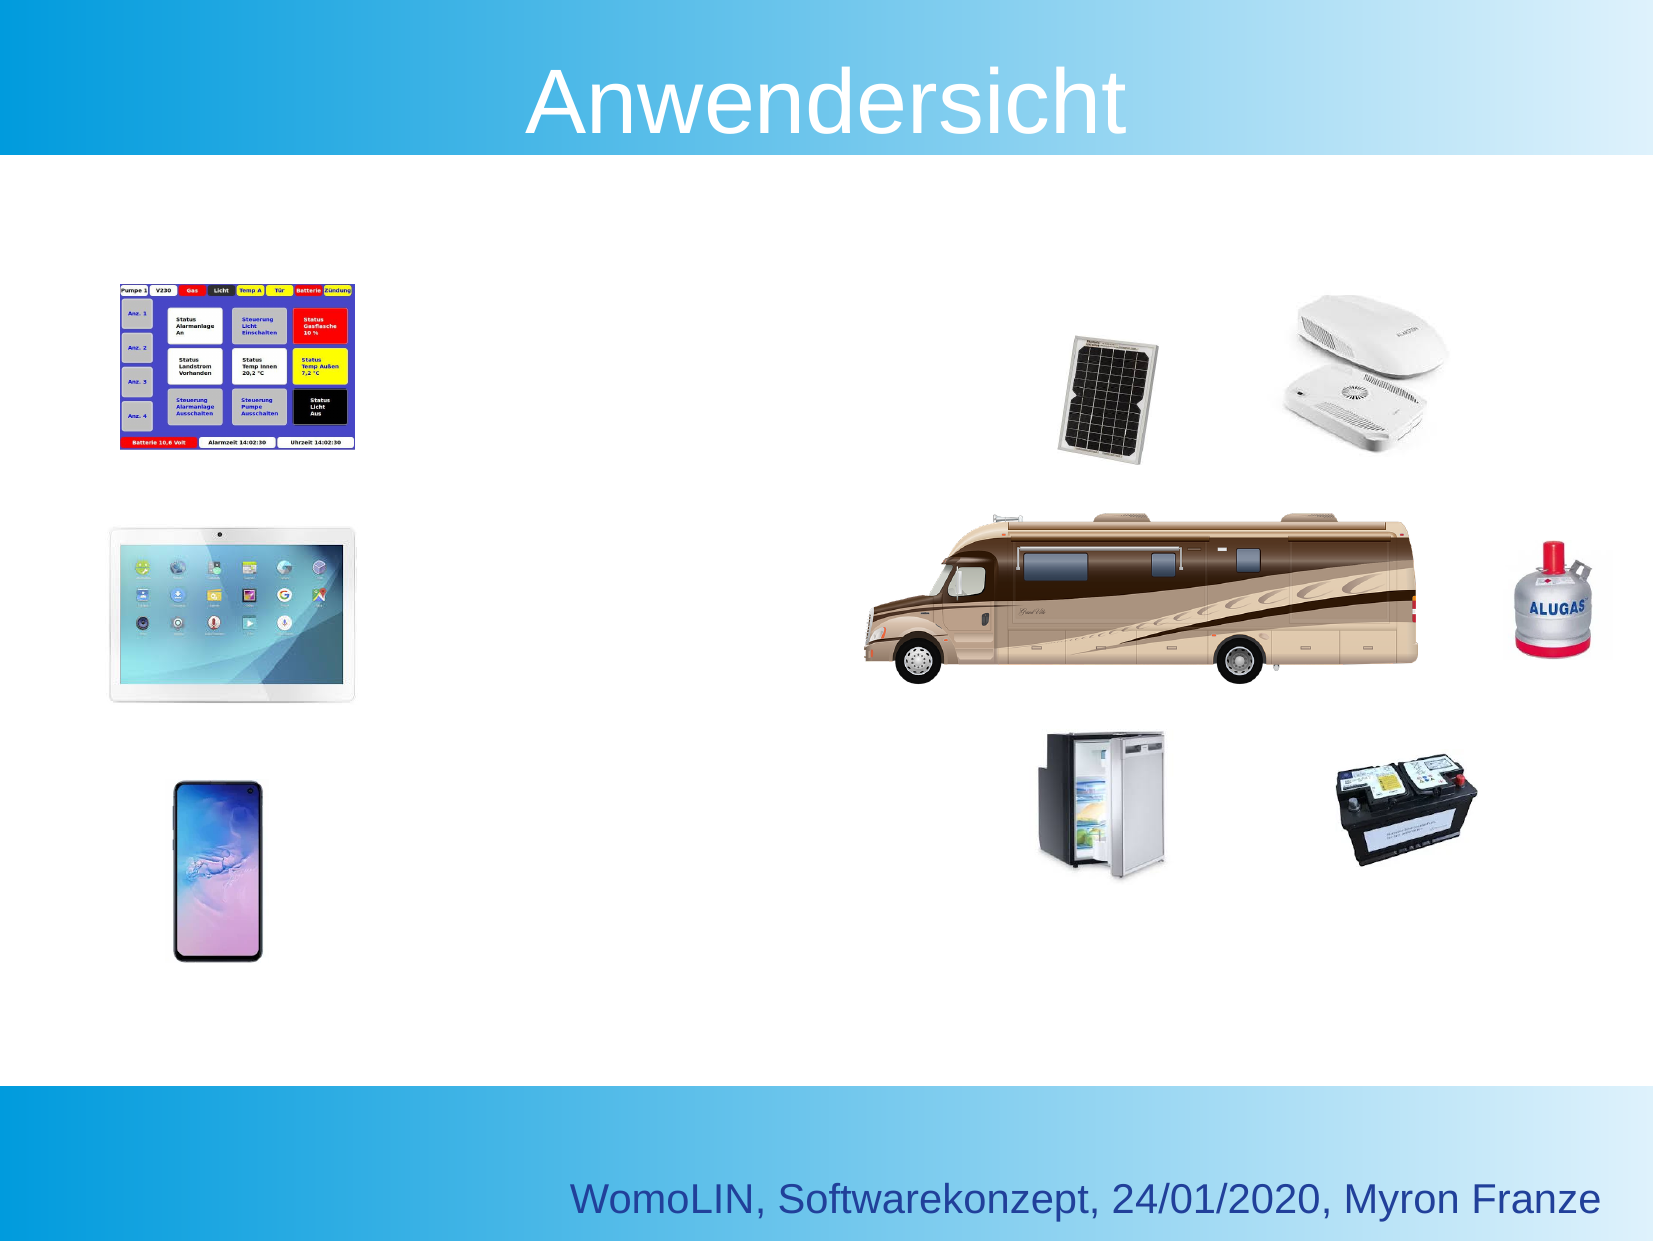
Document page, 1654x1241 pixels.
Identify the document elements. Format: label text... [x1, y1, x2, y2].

picture [165, 779, 269, 964]
text_box WomoLIN, Softwarekonzept, 24/01/2020, Myron Franze [555, 1168, 1645, 1241]
picture [105, 524, 360, 706]
picture [120, 284, 355, 451]
title Anwendersicht [82, 49, 1571, 155]
picture [1335, 749, 1478, 874]
picture [864, 273, 1466, 886]
picture [1493, 540, 1613, 661]
